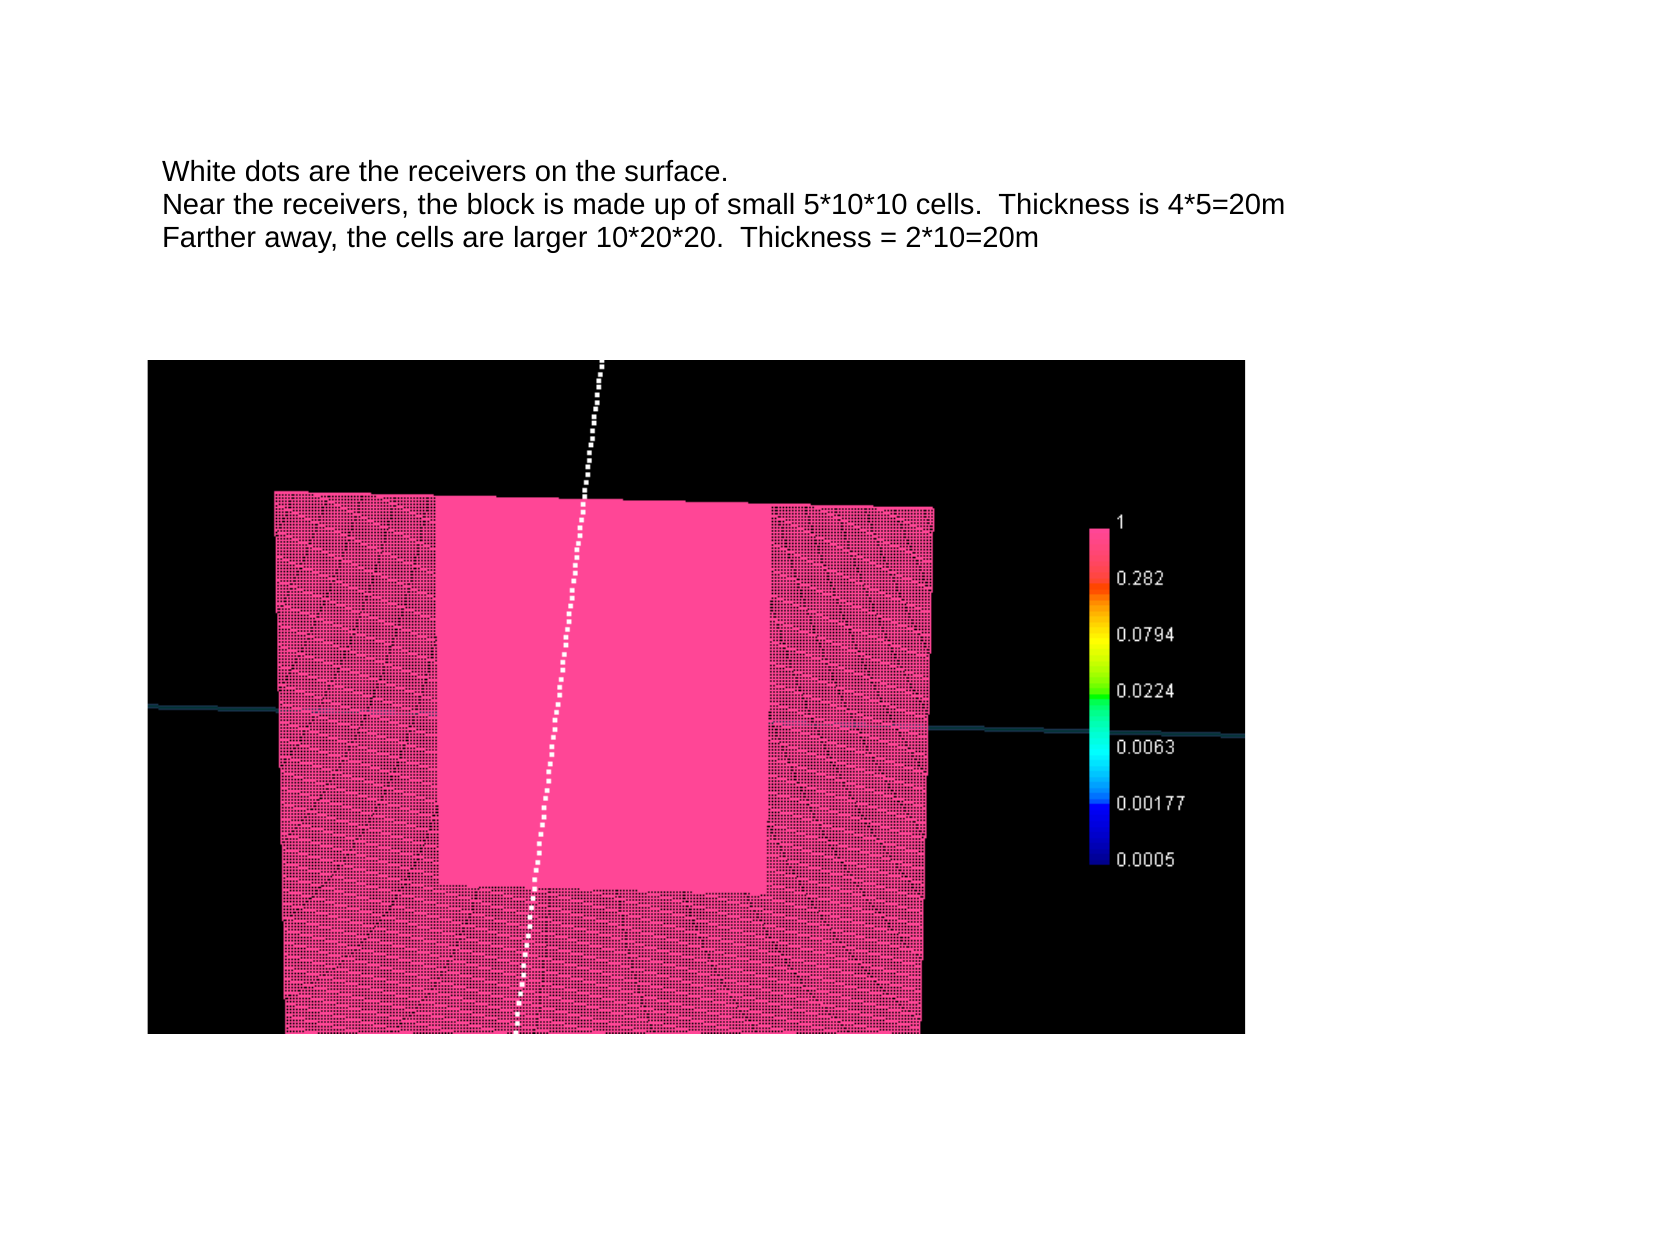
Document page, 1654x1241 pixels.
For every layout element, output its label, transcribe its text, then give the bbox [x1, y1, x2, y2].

picture [147, 360, 1246, 1034]
text_box White dots are the receivers on the surface. Near the receivers, the block is made up of small 5*10*10 cells. Thickness is 4*5=20m Farther away, the cells are larger 10*20*20. Thickness = 2*10=20m [147, 147, 1303, 260]
